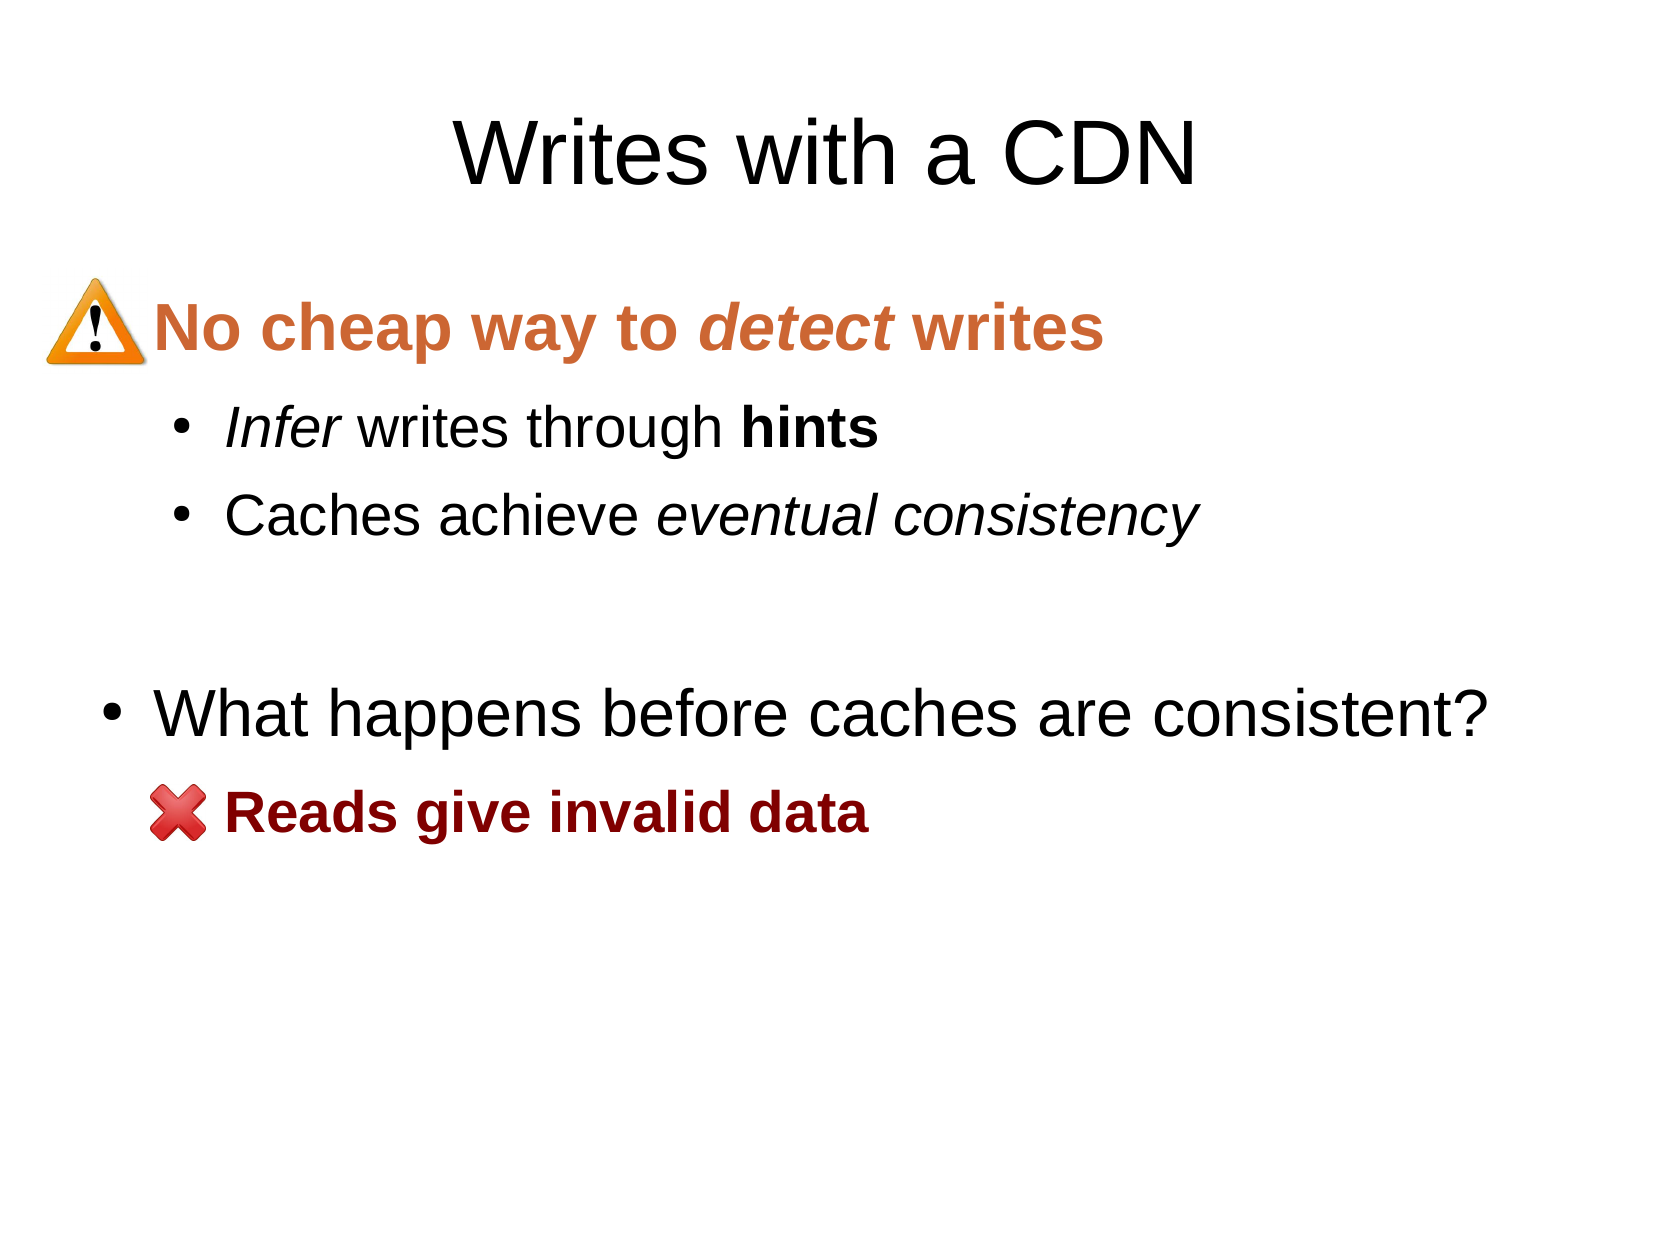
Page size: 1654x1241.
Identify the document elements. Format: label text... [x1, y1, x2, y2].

picture [150, 784, 206, 841]
list No cheap way to detect writes Infer writes through hints Caches achieve eventual consistency What happens before caches are consistent? Reads give invalid data [82, 290, 1571, 1231]
title Writes with a CDN [82, 49, 1571, 257]
picture [42, 268, 148, 374]
